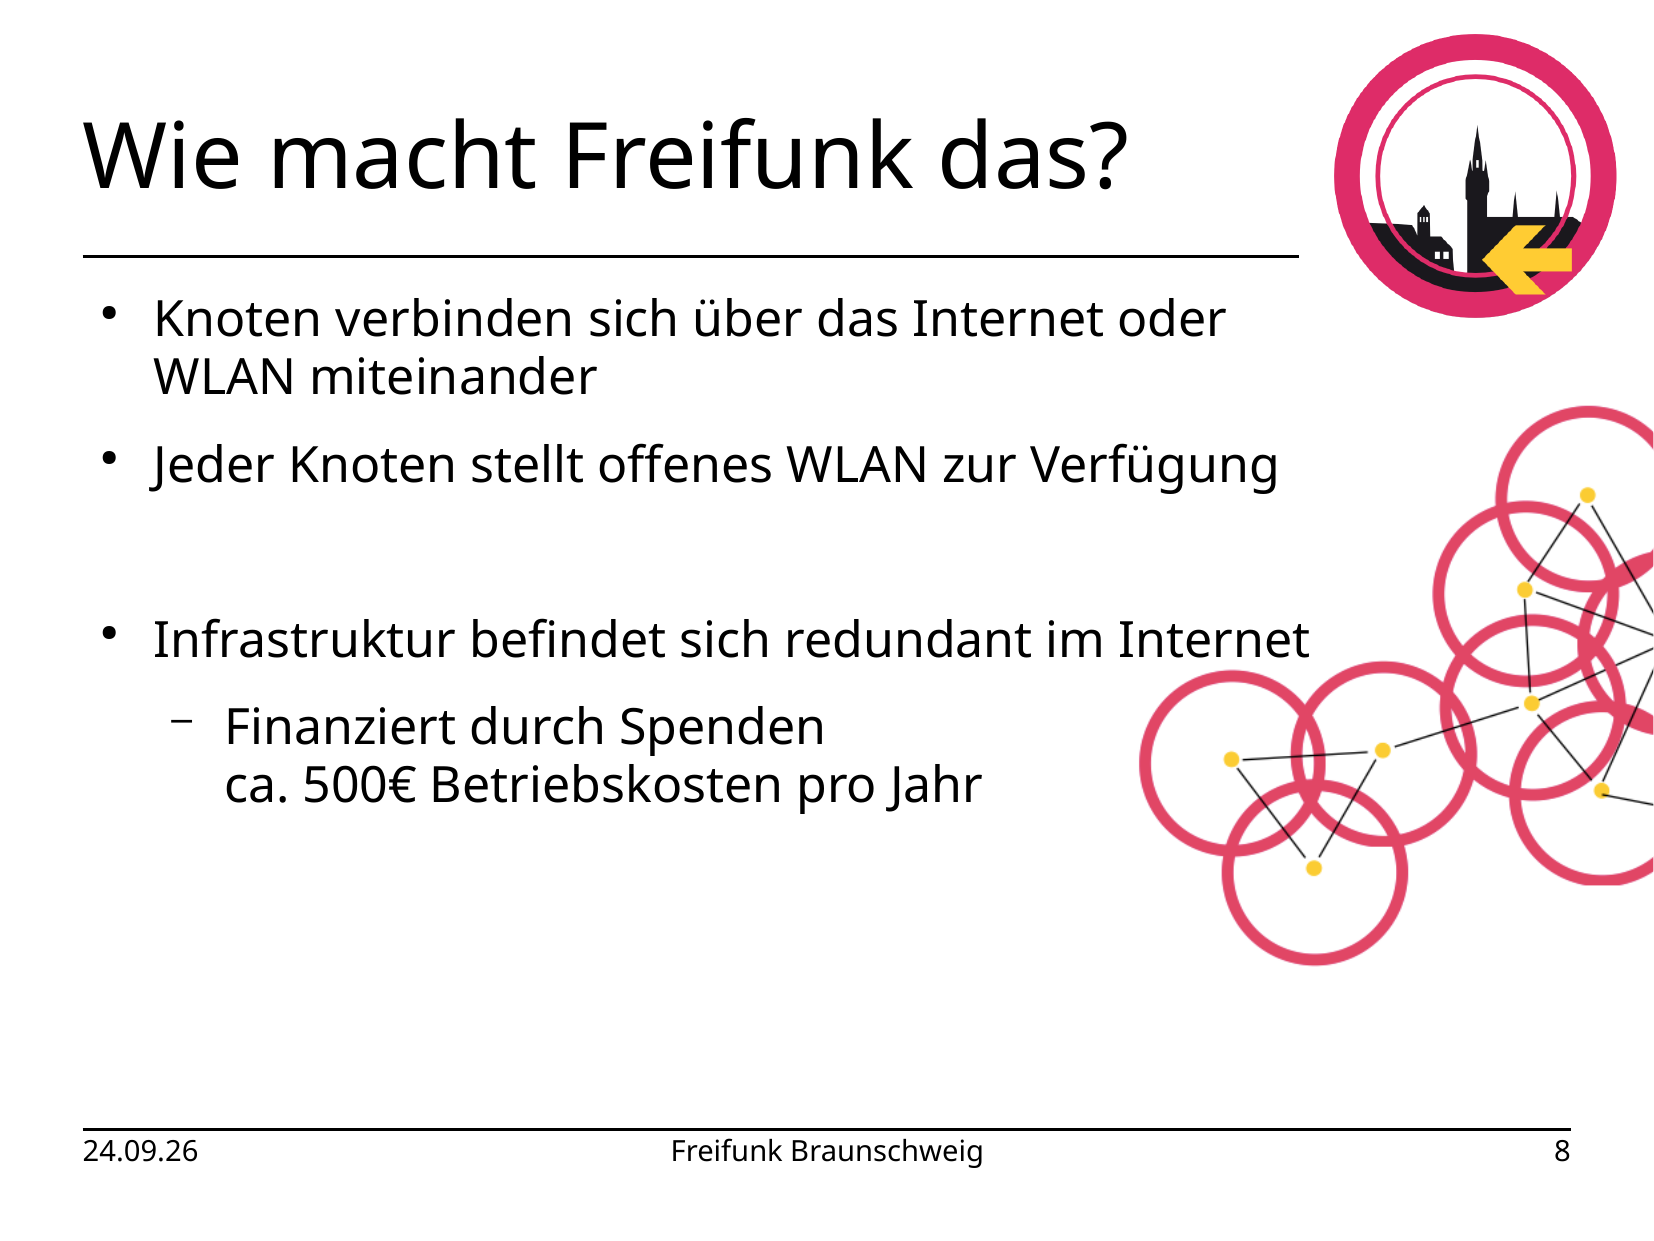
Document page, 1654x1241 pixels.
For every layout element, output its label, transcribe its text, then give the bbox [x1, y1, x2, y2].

list Knoten verbinden sich über das Internet oder WLAN miteinander Jeder Knoten stellt offenes WLAN zur Verfügung Infrastruktur befindet sich redundant im Internet Finanziert durch Spenden ca. 500€ Betriebskosten pro Jahr [82, 290, 1538, 1010]
title Wie macht Freifunk das? [82, 49, 1300, 257]
picture [1331, 32, 1619, 319]
picture [1086, 366, 1654, 1120]
